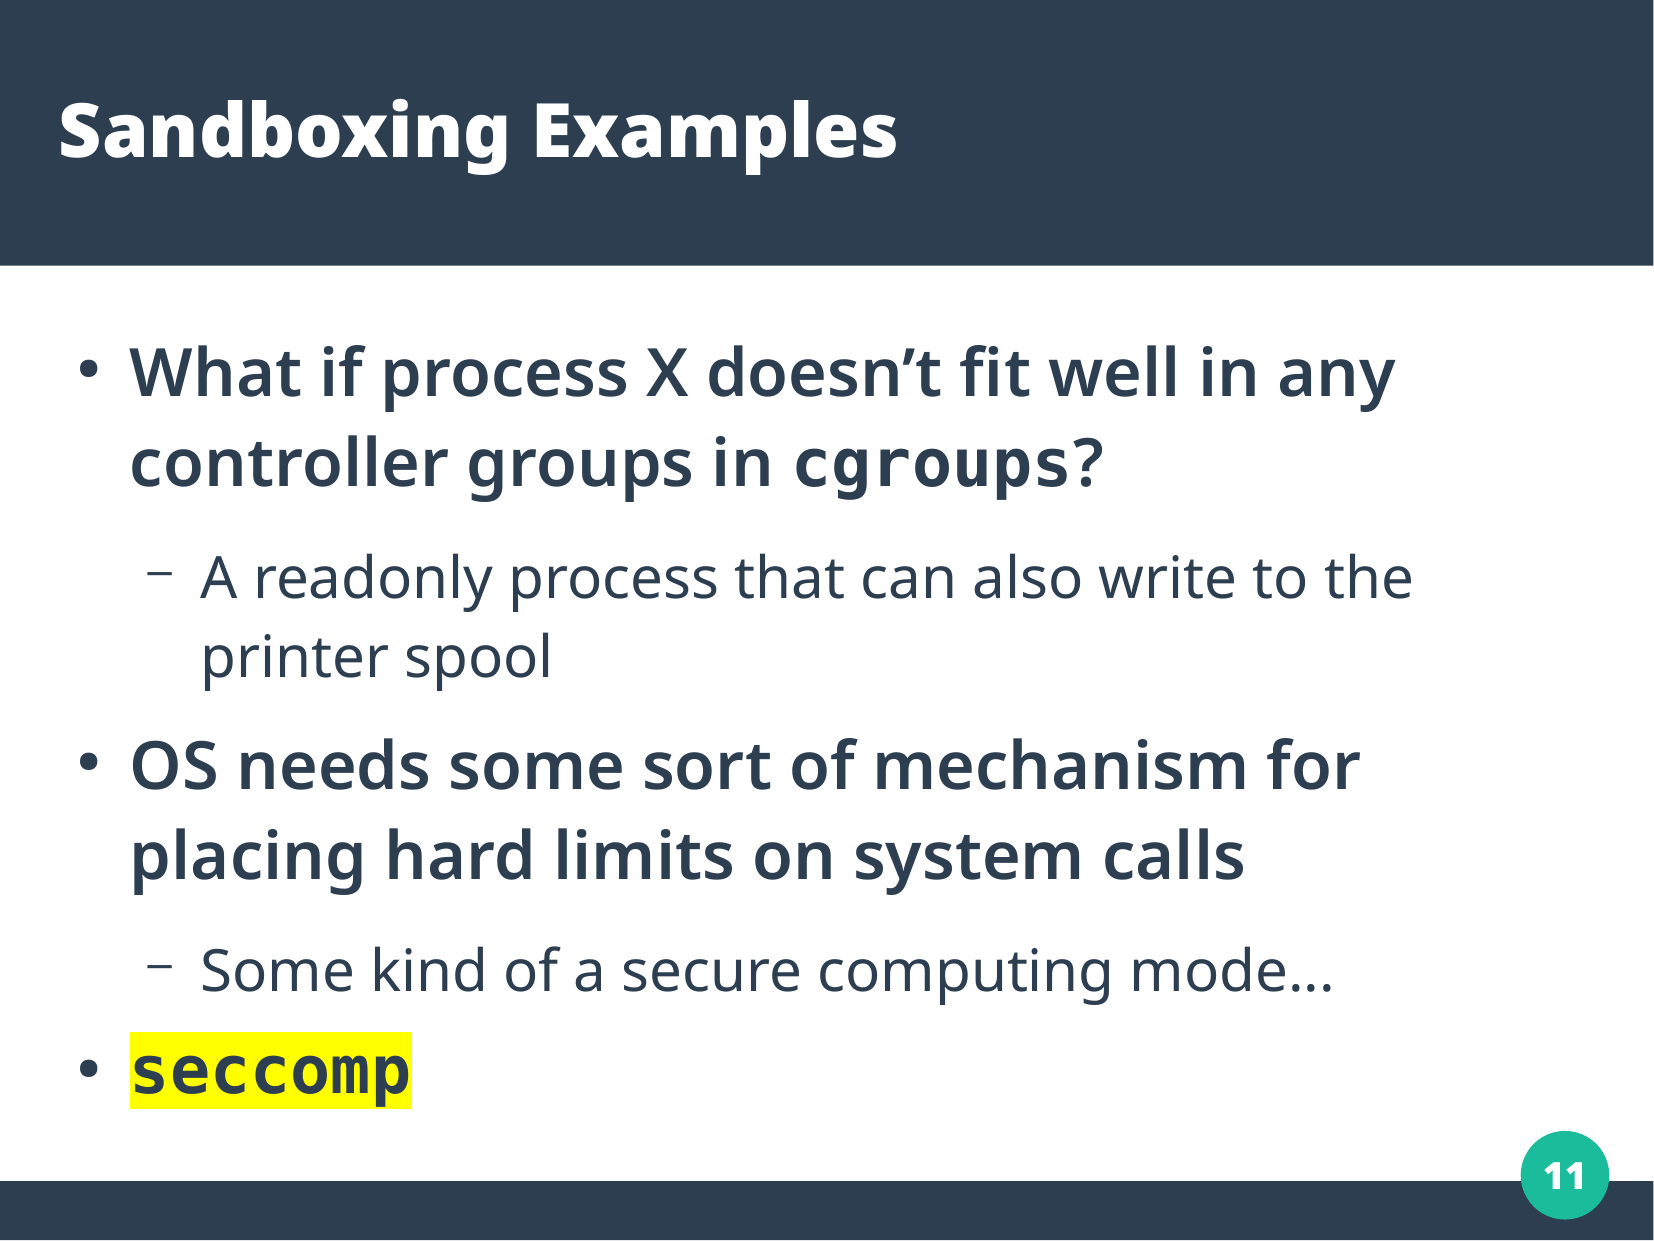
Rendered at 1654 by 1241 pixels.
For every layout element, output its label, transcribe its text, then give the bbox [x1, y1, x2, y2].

list What if process X doesn’t fit well in any controller groups in cgroups? A readonly process that can also write to the printer spool OS needs some sort of mechanism for placing hard limits on system calls Some kind of a secure computing mode... seccomp [59, 324, 1595, 1152]
title Sandboxing Examples [59, 49, 1595, 207]
